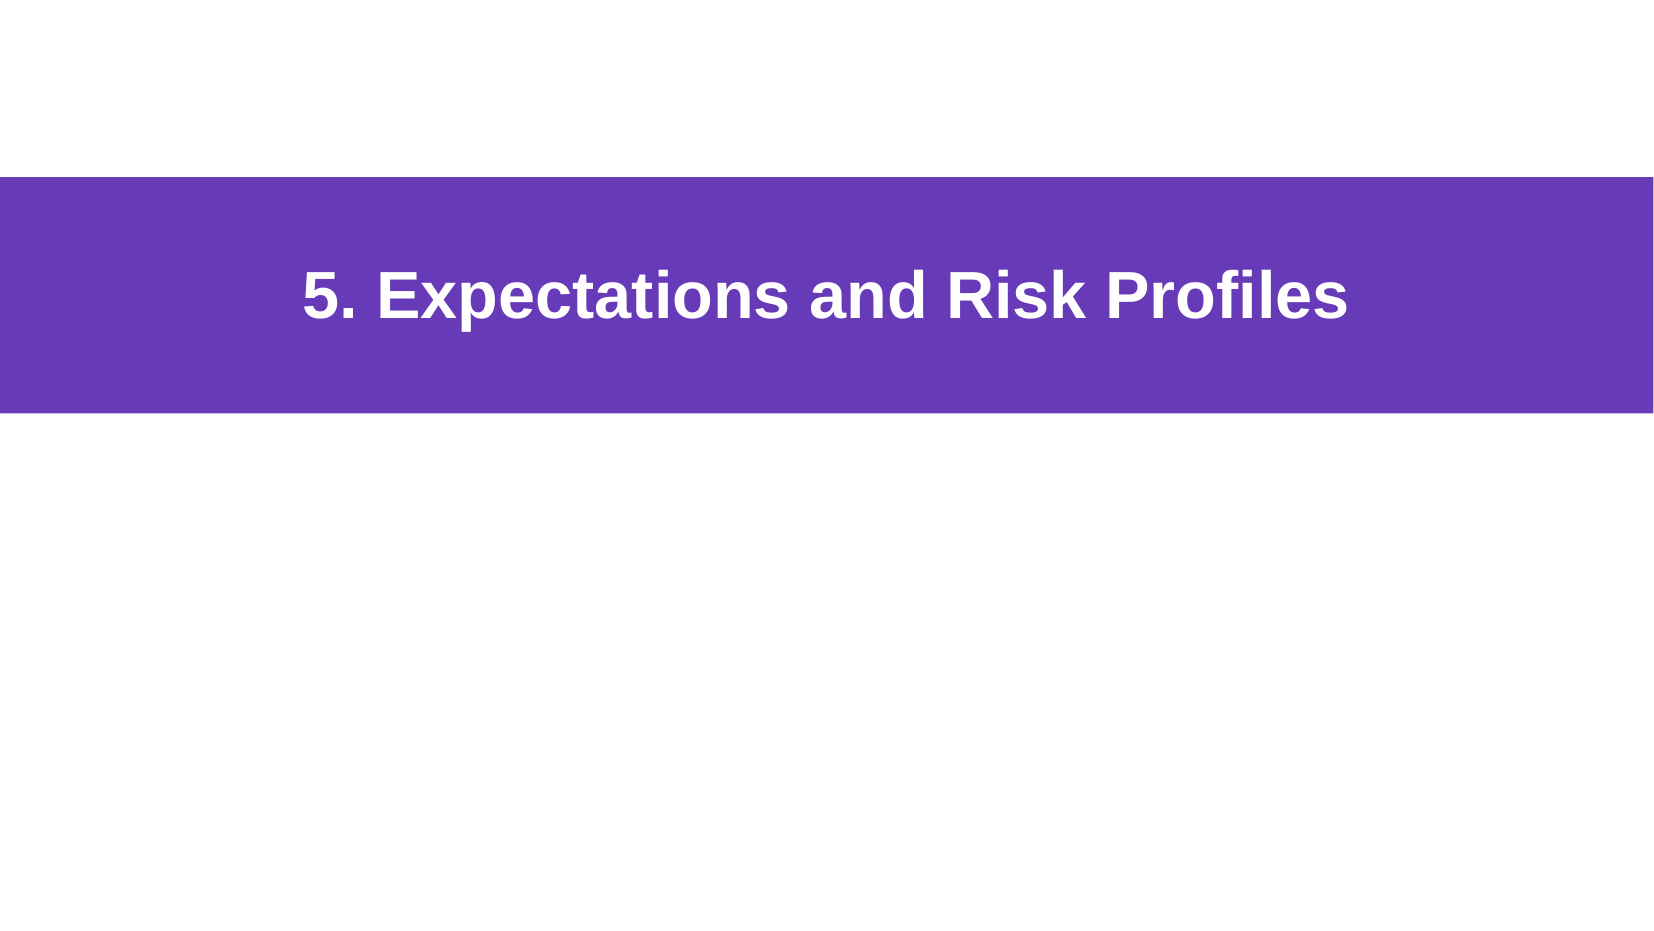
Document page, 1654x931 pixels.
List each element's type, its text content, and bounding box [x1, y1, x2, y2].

title 5. Expectations and Risk Profiles [0, 177, 1654, 414]
